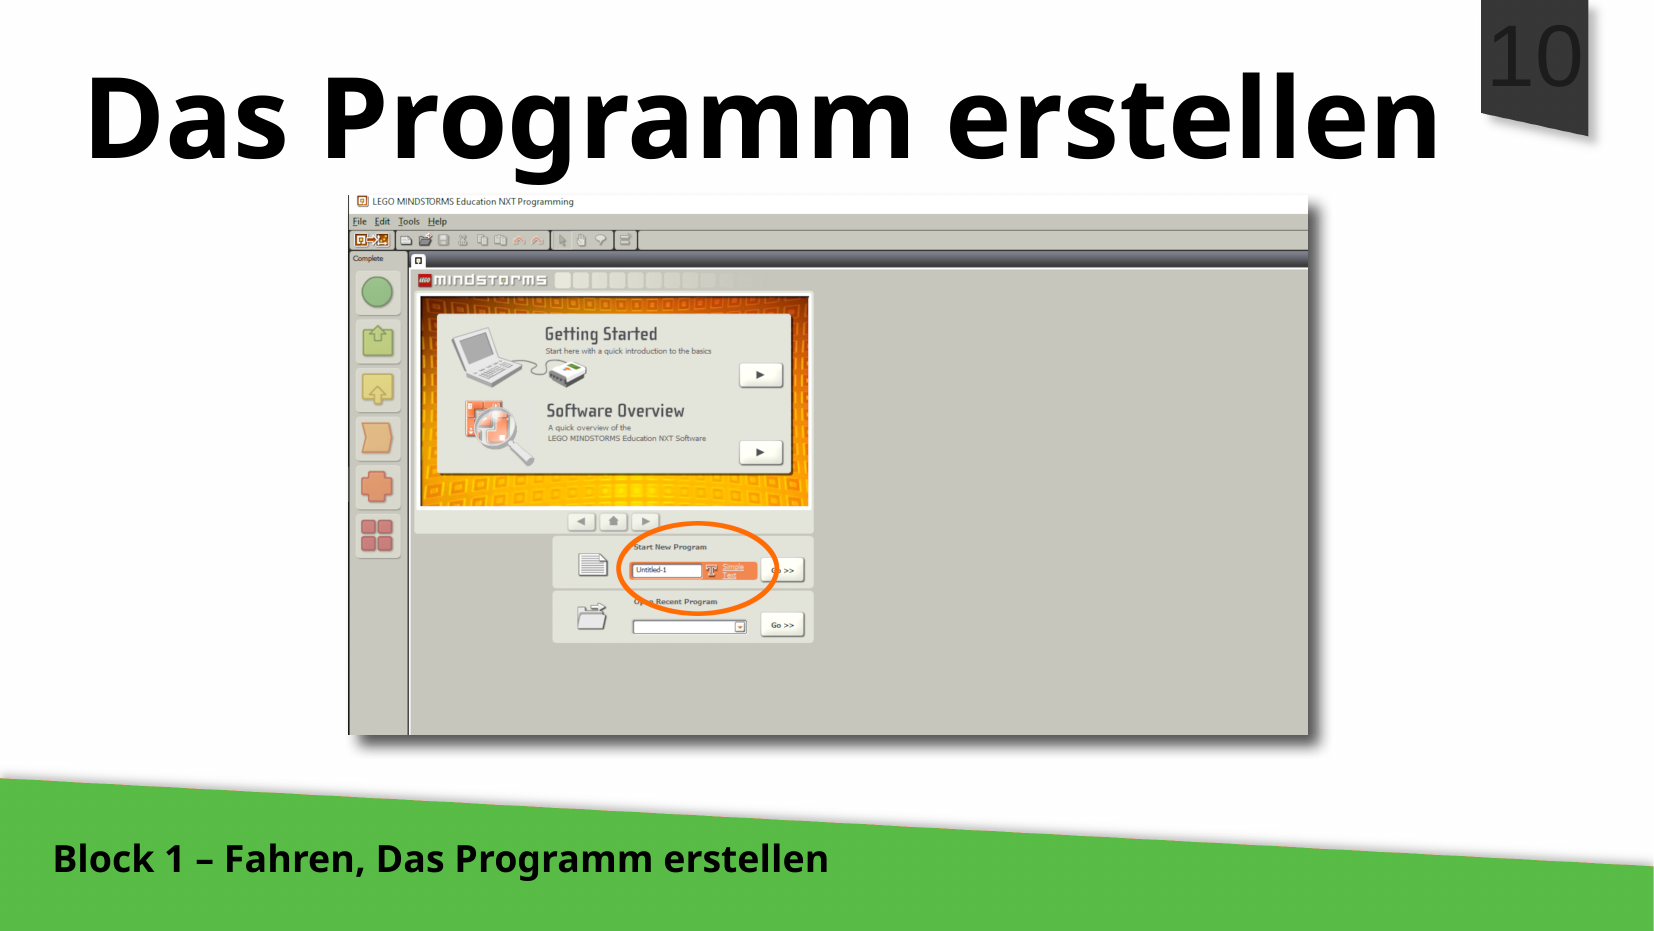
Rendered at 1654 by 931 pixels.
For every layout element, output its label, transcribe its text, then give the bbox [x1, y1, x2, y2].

picture [0, 0, 1654, 931]
text_box <number> [923, 0, 1599, 141]
title Das Programm erstellen [82, 37, 1463, 193]
text_box Block 1 – Fahren, Das Programm erstellen [37, 825, 863, 901]
